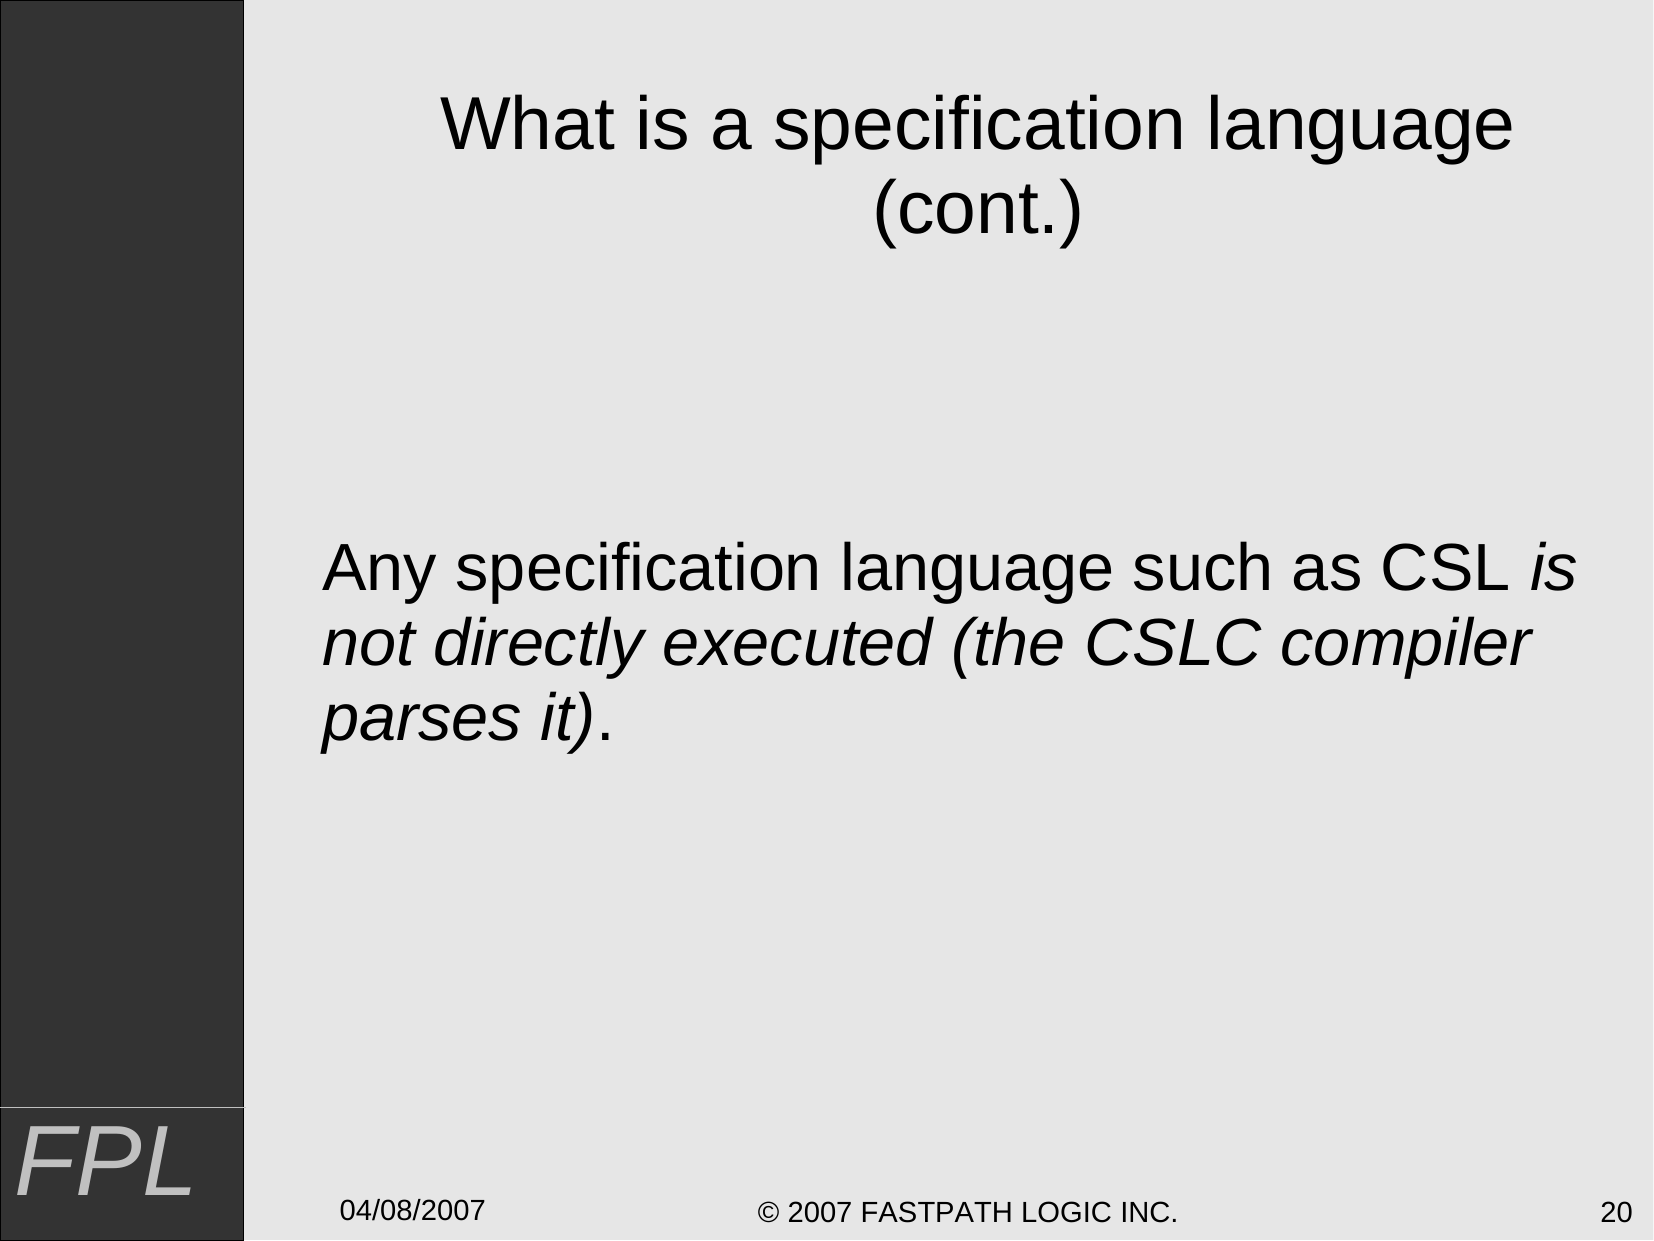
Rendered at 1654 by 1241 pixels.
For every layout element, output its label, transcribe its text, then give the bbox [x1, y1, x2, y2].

subtitle Any specification language such as CSL is not directly executed (the CSLC compiler parses it). [322, 272, 1635, 1179]
title What is a specification language (cont.) [427, 54, 1530, 272]
